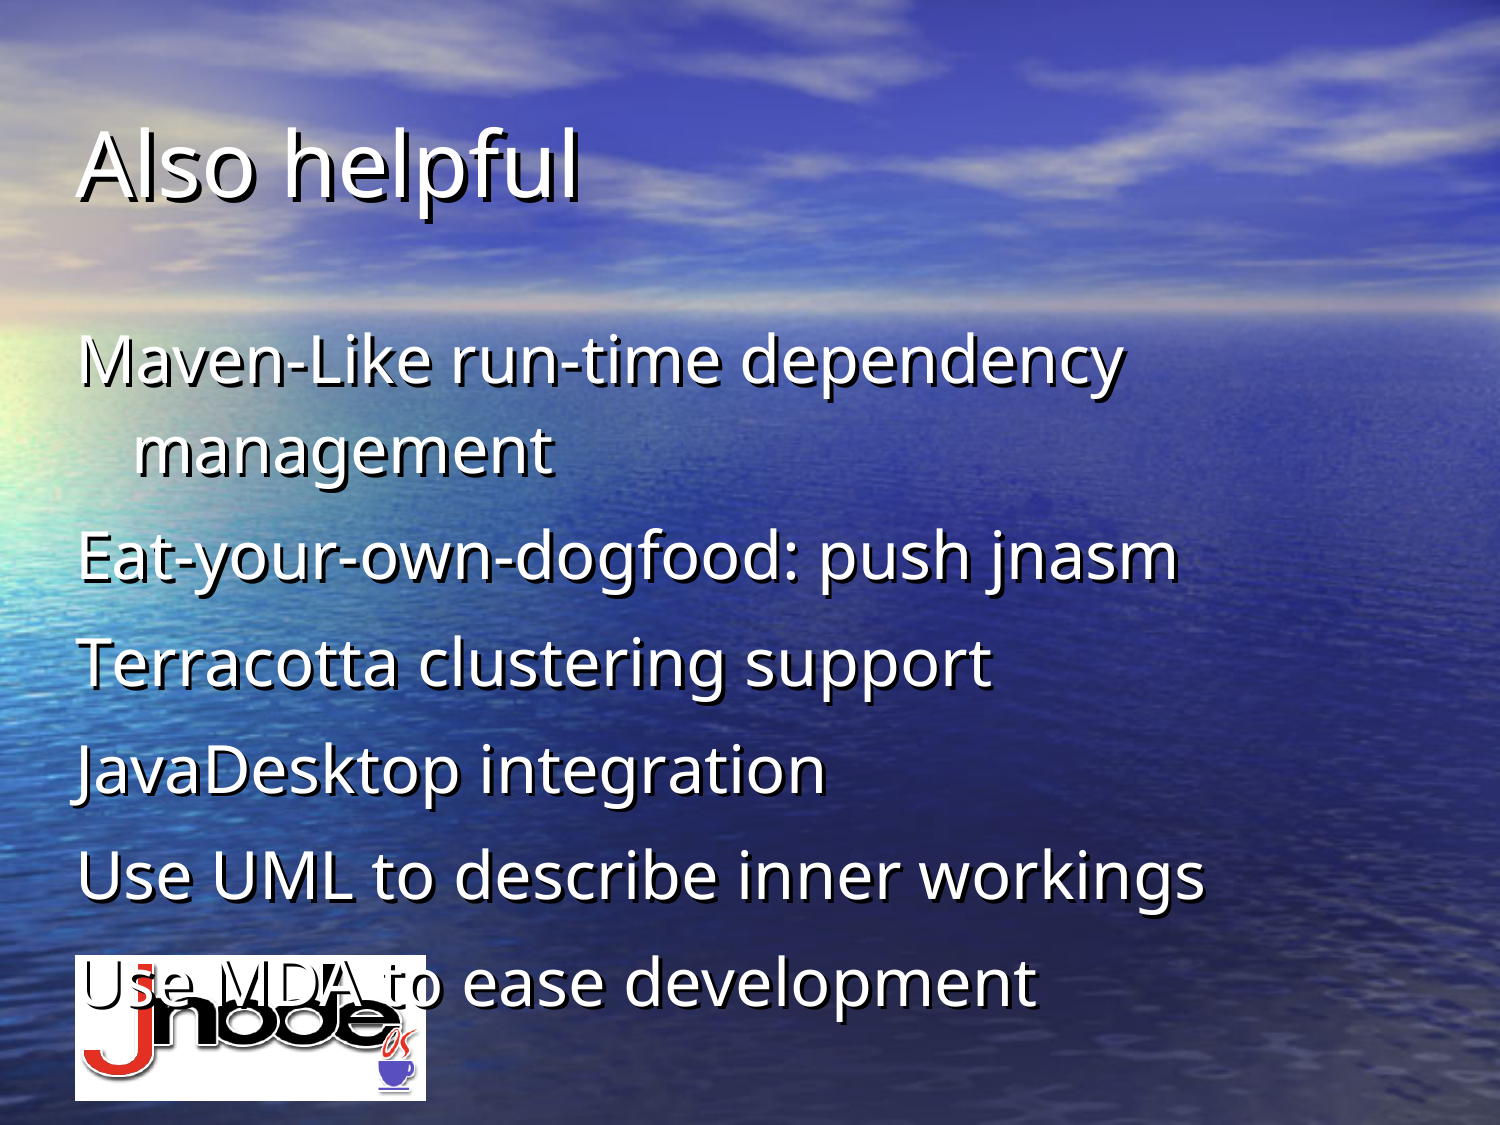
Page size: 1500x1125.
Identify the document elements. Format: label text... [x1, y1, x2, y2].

picture [0, 0, 1500, 1125]
list Maven-Like run-time dependency management Eat-your-own-dogfood: push jnasm Terracotta clustering support JavaDesktop integration Use UML to describe inner workings Use MDA to ease development [75, 312, 1426, 988]
title Also helpful [75, 47, 1426, 276]
